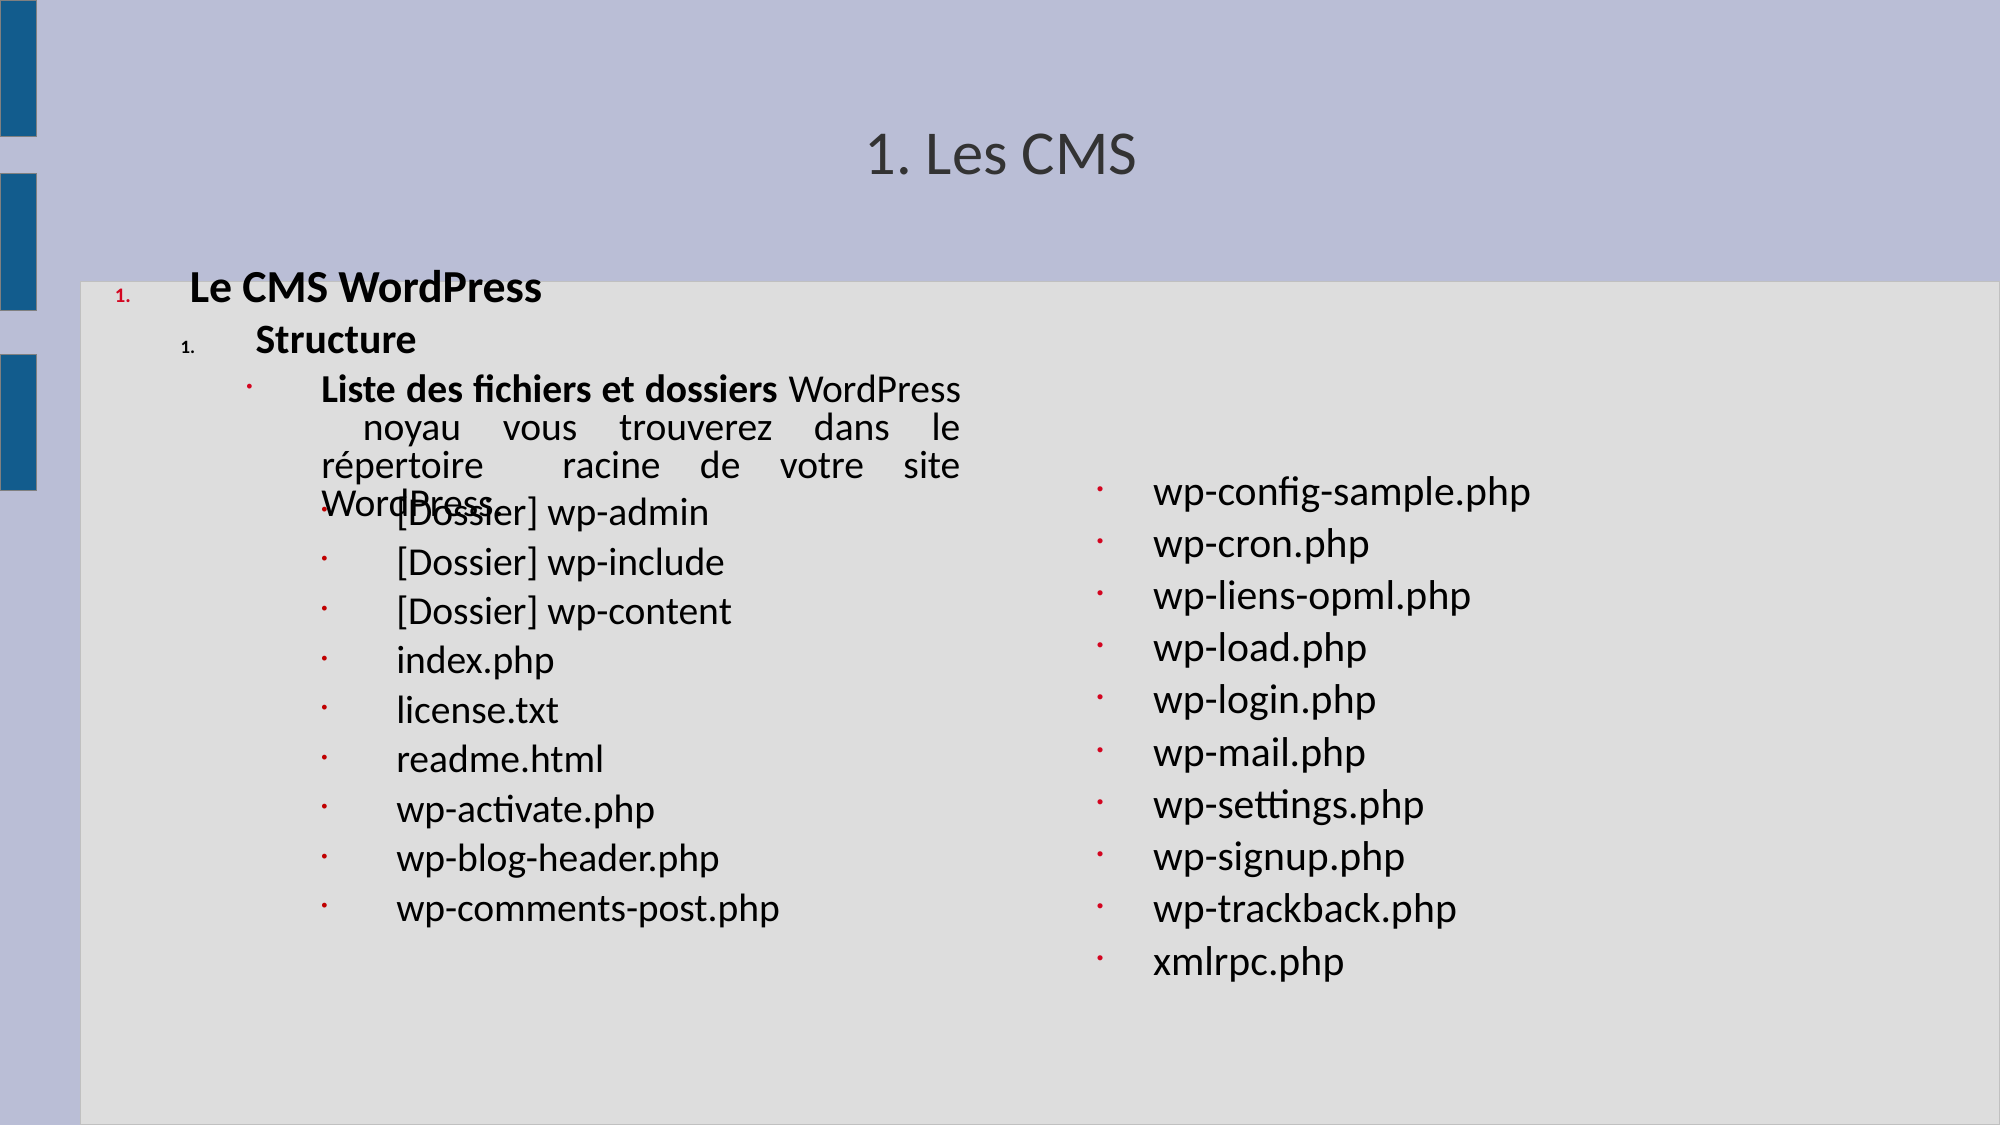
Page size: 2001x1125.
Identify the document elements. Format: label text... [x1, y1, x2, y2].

text_box [Dossier] wp-admin [Dossier] wp-include [Dossier] wp-content index.php license.txt readme.html wp-activate.php wp-blog-header.php wp-comments-post.php [319, 483, 783, 930]
text_box wp-config-sample.php wp-cron.php wp-liens-opml.php wp-load.php wp-login.php wp-mail.php wp-settings.php wp-signup.php wp-trackback.php xmlrpc.php [1094, 461, 1534, 984]
text_box Le CMS WordPress Structure [112, 255, 546, 363]
text_box Liste des fichiers et dossiers WordPress noyau vous trouverez dans le répertoire racine de votre site WordPress. [244, 360, 963, 524]
title 1. Les CMS [859, 109, 1141, 300]
